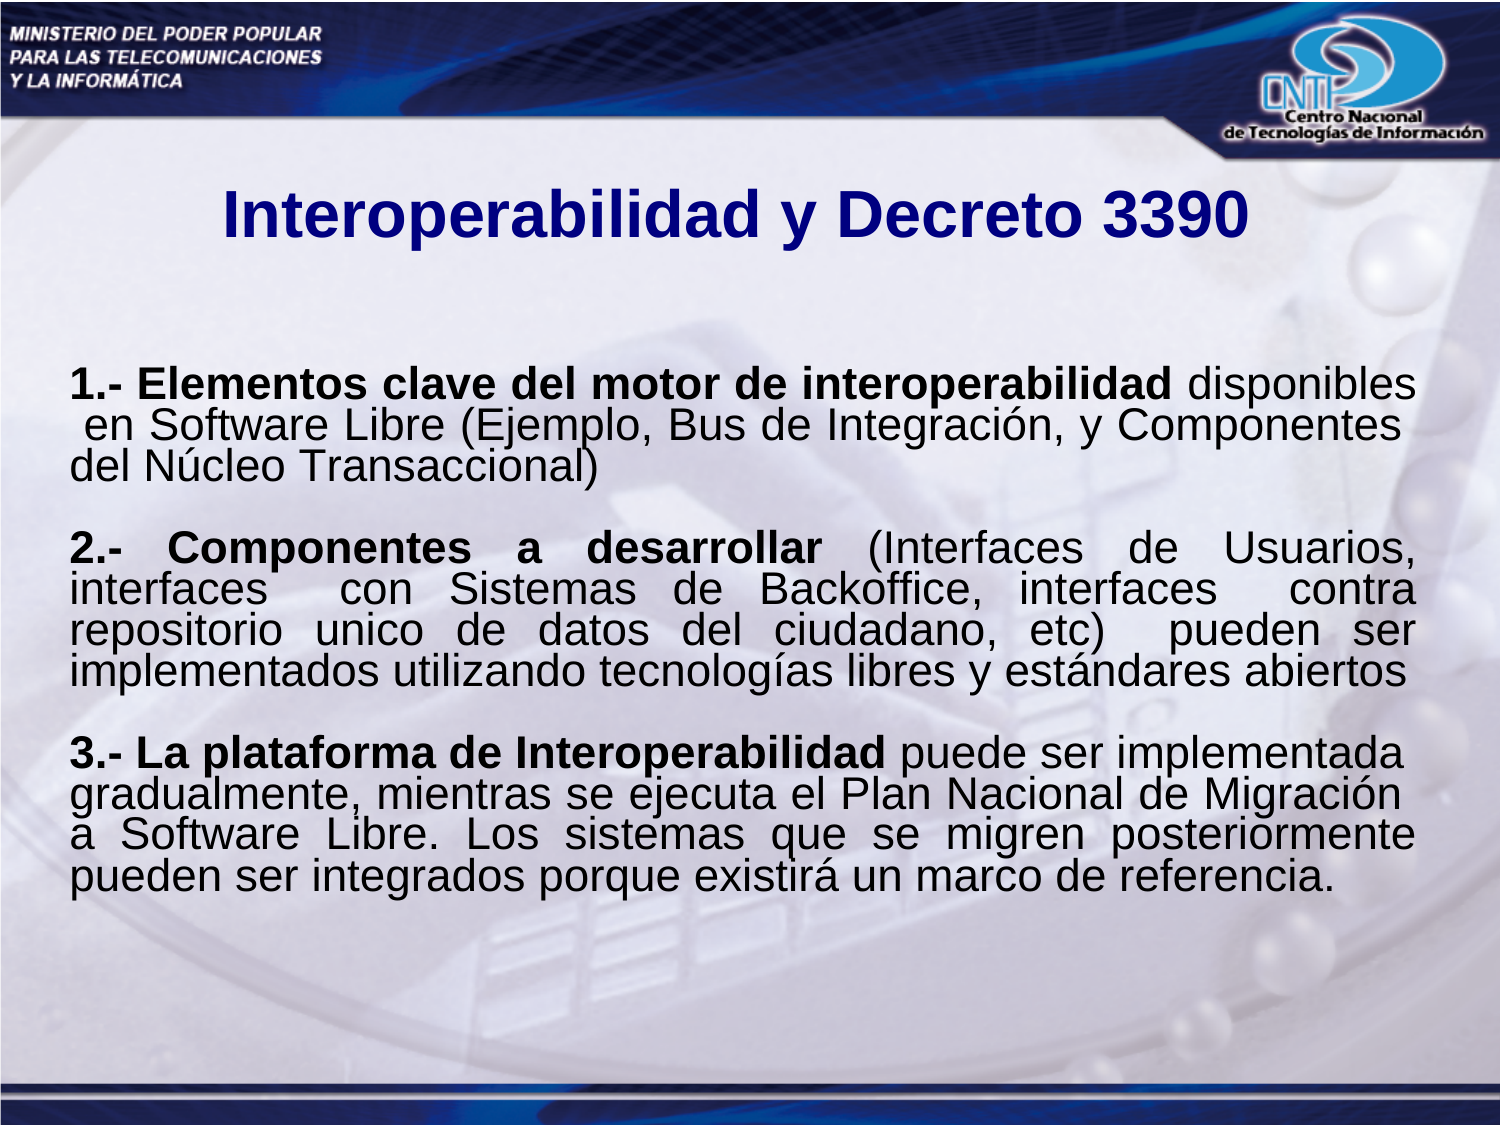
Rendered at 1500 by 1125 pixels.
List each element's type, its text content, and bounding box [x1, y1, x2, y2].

subtitle 1.- Elementos clave del motor de interoperabilidad disponibles en Software Libre (Ejemplo, Bus de Integración, y Componentes del Núcleo Transaccional) 2.- Componentes a desarrollar (Interfaces de Usuarios, interfaces con Sistemas de Backoffice, interfaces contra repositorio unico de datos del ciudadano, etc) pueden ser implementados utilizando tecnologías libres y estándares abiertos 3.- La plataforma de Interoperabilidad puede ser implementada gradualmente, mientras se ejecuta el Plan Nacional de Migración a Software Libre. Los sistemas que se migren posteriormente pueden ser integrados porque existirá un marco de referencia. [69, 206, 1418, 1060]
picture [0, 2, 1500, 1125]
title Interoperabilidad y Decreto 3390 [63, 128, 1412, 279]
